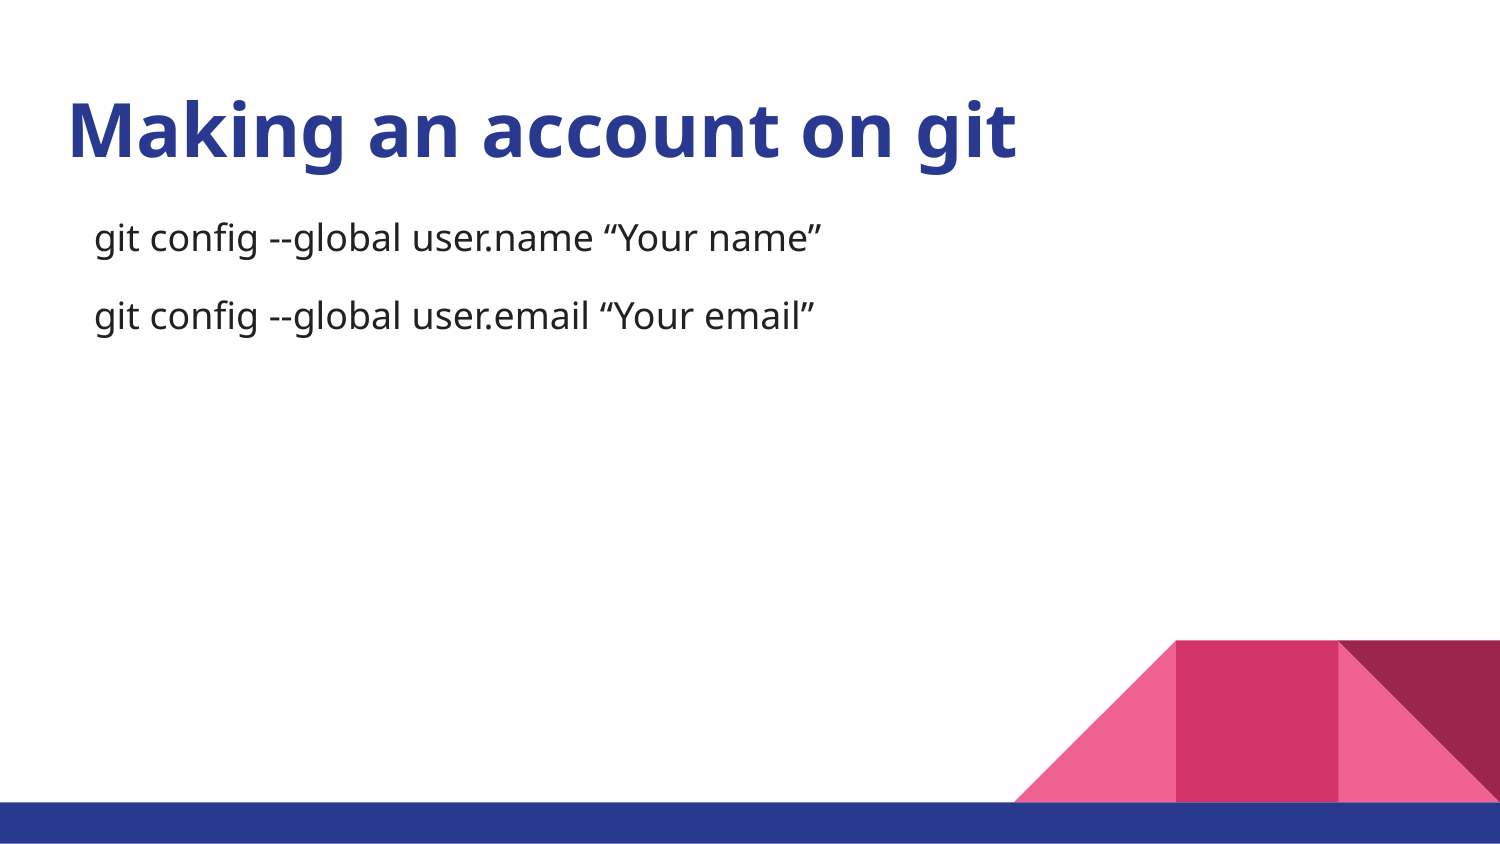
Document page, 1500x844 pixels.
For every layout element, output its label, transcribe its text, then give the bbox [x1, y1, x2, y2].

title Making an account on git [51, 67, 1449, 167]
list git config --global user.name “Your name” git config --global user.email “Your email” [78, 199, 1477, 747]
